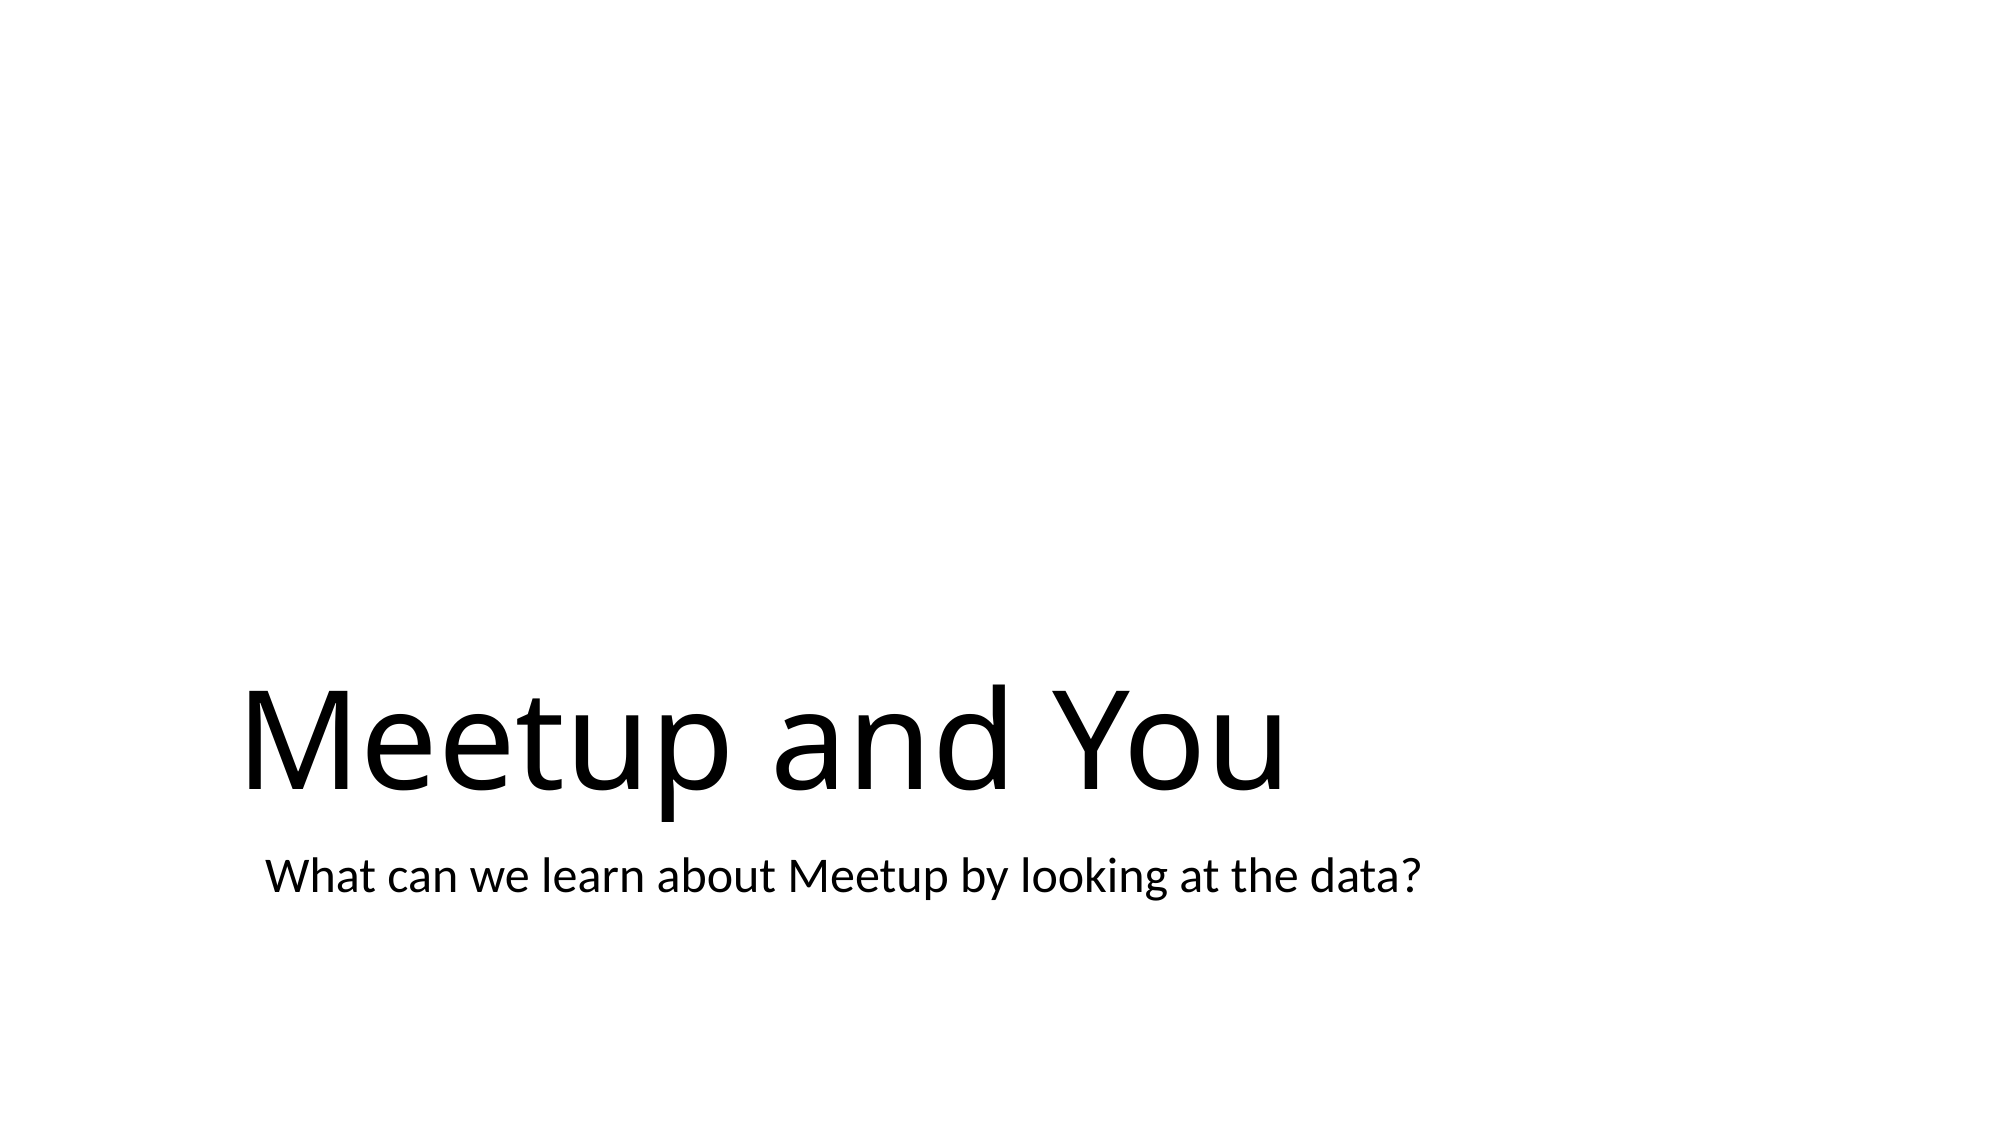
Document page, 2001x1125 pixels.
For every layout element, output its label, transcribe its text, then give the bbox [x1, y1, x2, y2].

subtitle What can we learn about Meetup by looking at the data? [187, 829, 1502, 974]
title Meetup and You [187, 164, 1342, 828]
